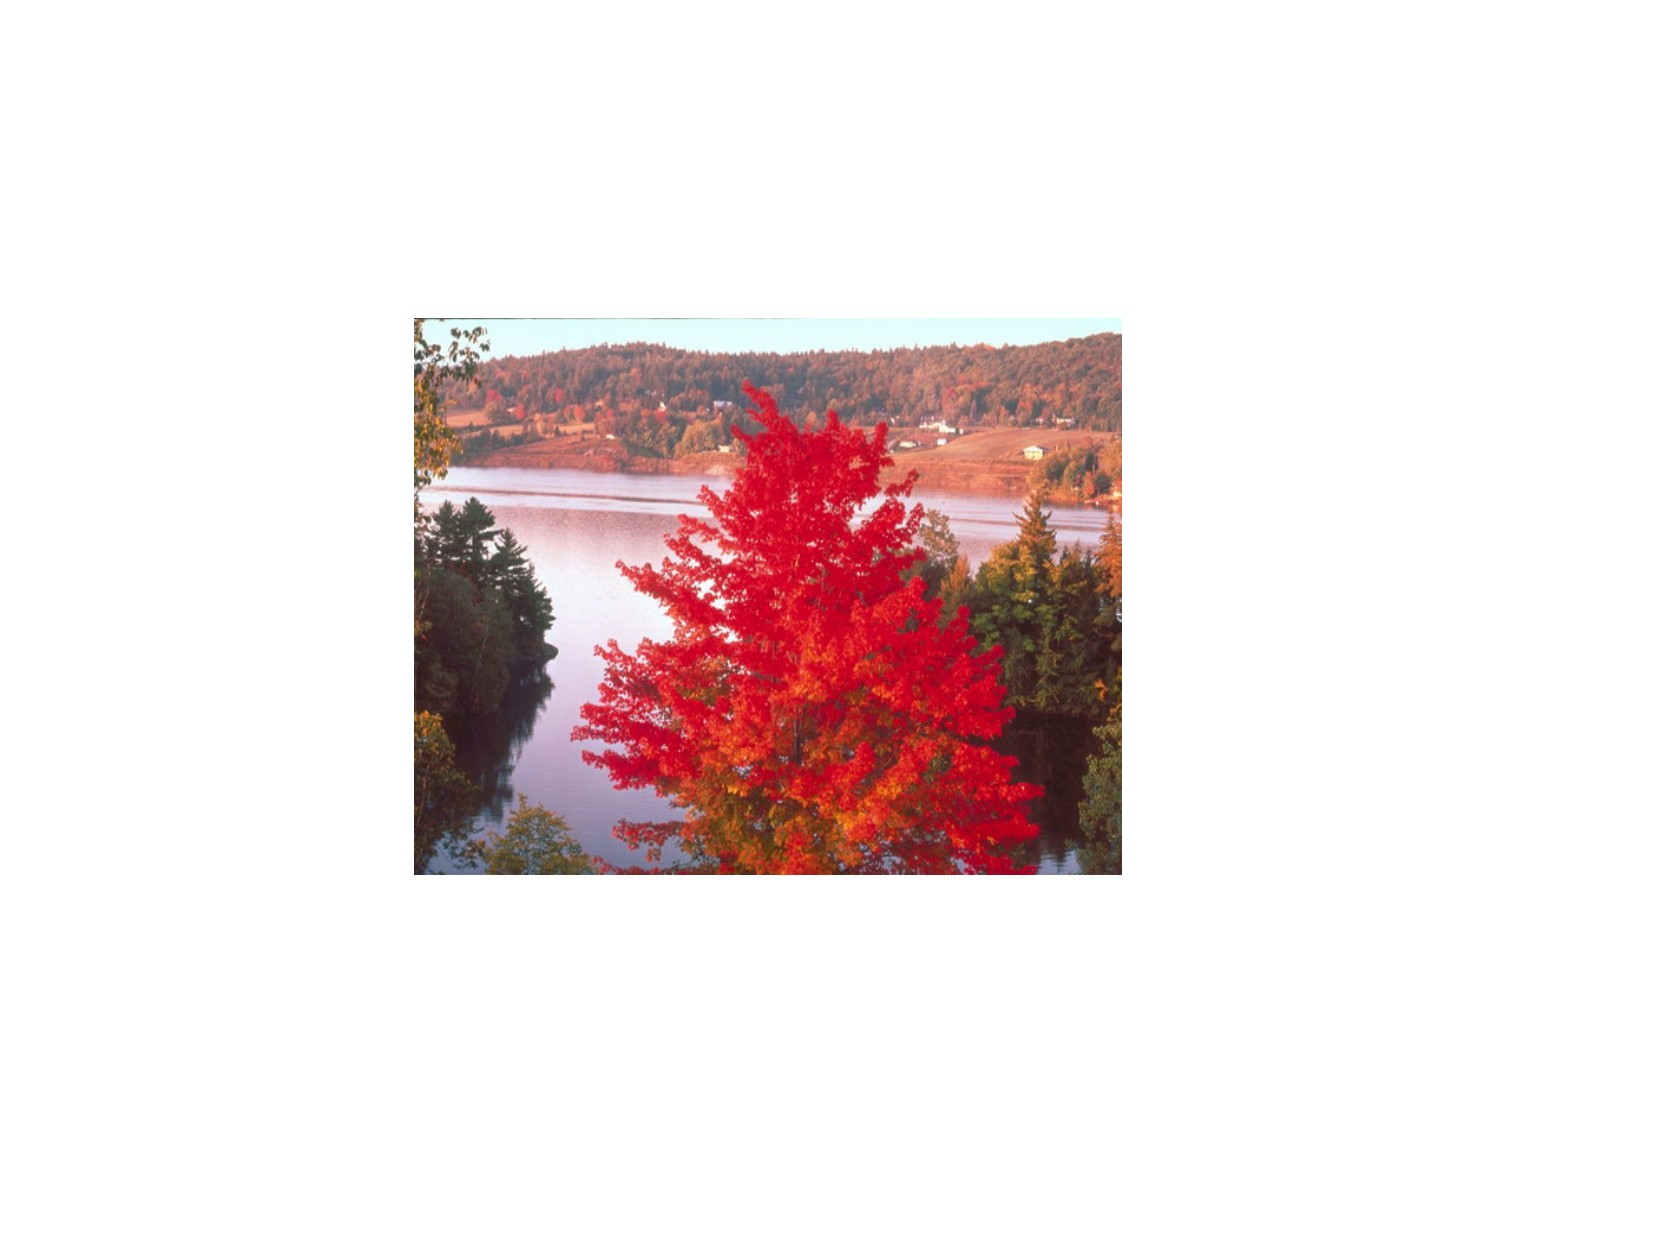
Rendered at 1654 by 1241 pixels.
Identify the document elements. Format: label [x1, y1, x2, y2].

picture [414, 318, 1122, 875]
